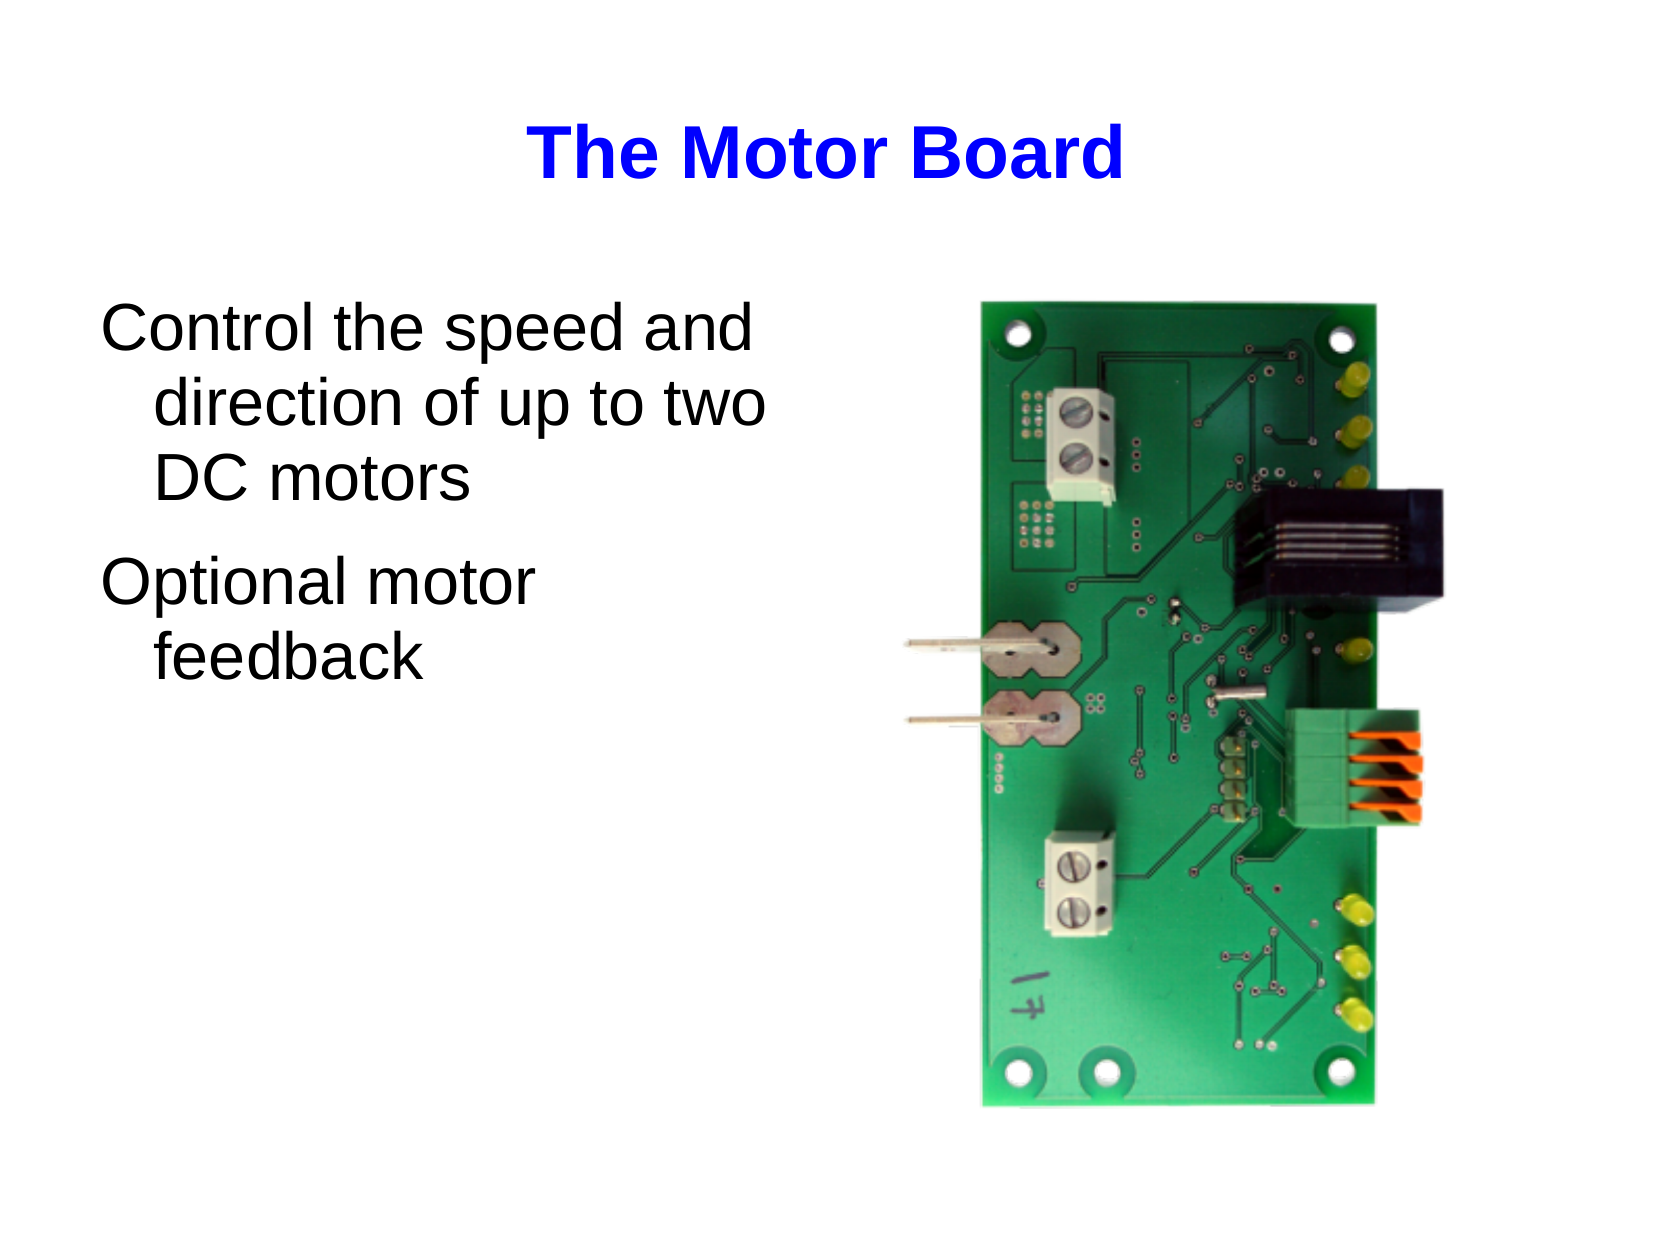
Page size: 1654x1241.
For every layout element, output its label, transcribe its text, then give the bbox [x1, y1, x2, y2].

title The Motor Board [82, 56, 1571, 250]
list Control the speed and direction of up to two DC motors Optional motor feedback [82, 290, 798, 1094]
picture [896, 288, 1447, 1123]
